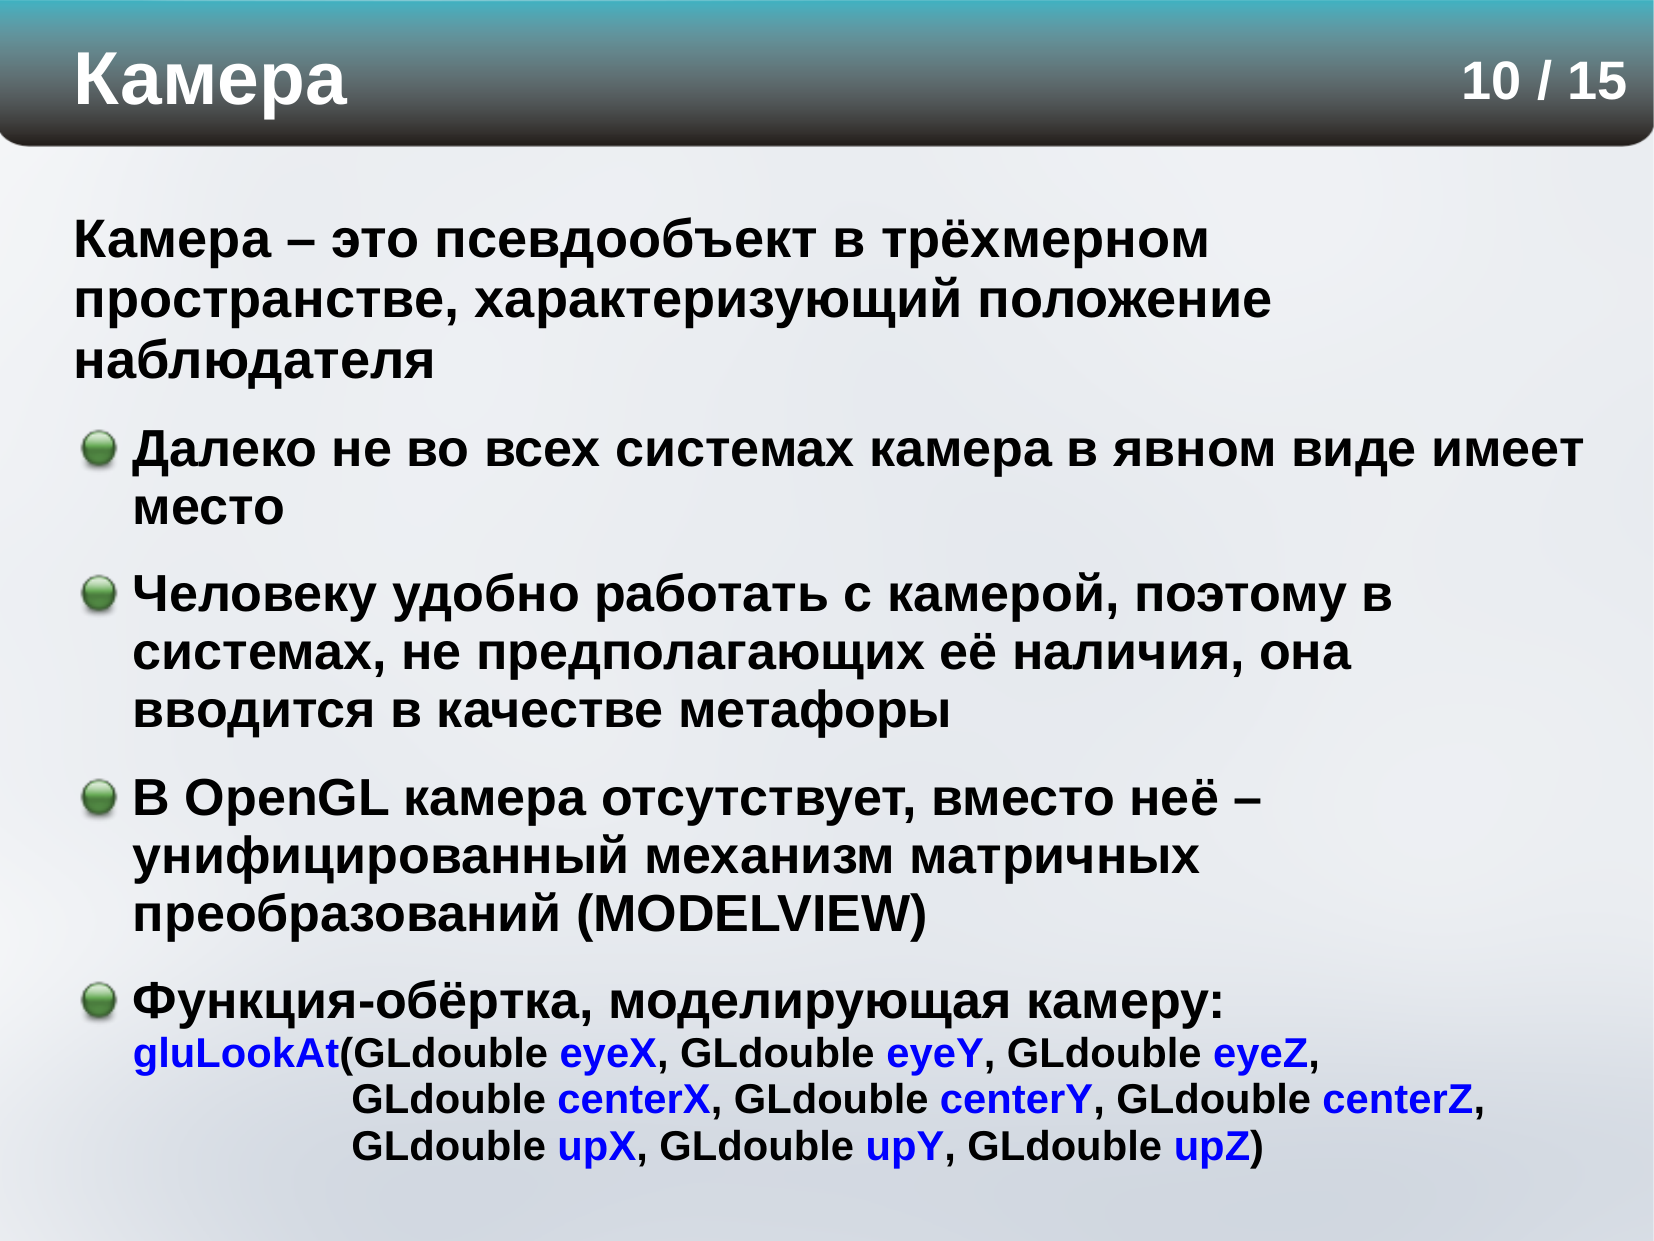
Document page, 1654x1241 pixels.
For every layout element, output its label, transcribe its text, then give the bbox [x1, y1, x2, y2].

picture [0, 0, 1654, 1241]
text_box <номер> / 15 [1446, 42, 1654, 179]
text_box Камера – это псевдообъект в трёхмерном пространстве, характеризующий положение наблюдателя Далеко не во всех системах камера в явном виде имеет место Человеку удобно работать с камерой, поэтому в системах, не предполагающих её наличия, она вводится в качестве метафоры В OpenGL камера отсутствует, вместо неё – унифицированный механизм матричных преобразований (MODELVIEW) Функция-обёртка, моделирующая камеру: gluLookAt(GLdouble eyeX, GLdouble eyeY, GLdouble eyeZ, GLdouble centerX, GLdouble centerY, GLdouble centerZ, GLdouble upX, GLdouble upY, GLdouble upZ) [59, 200, 1625, 1177]
text_box Камера [59, 29, 916, 129]
